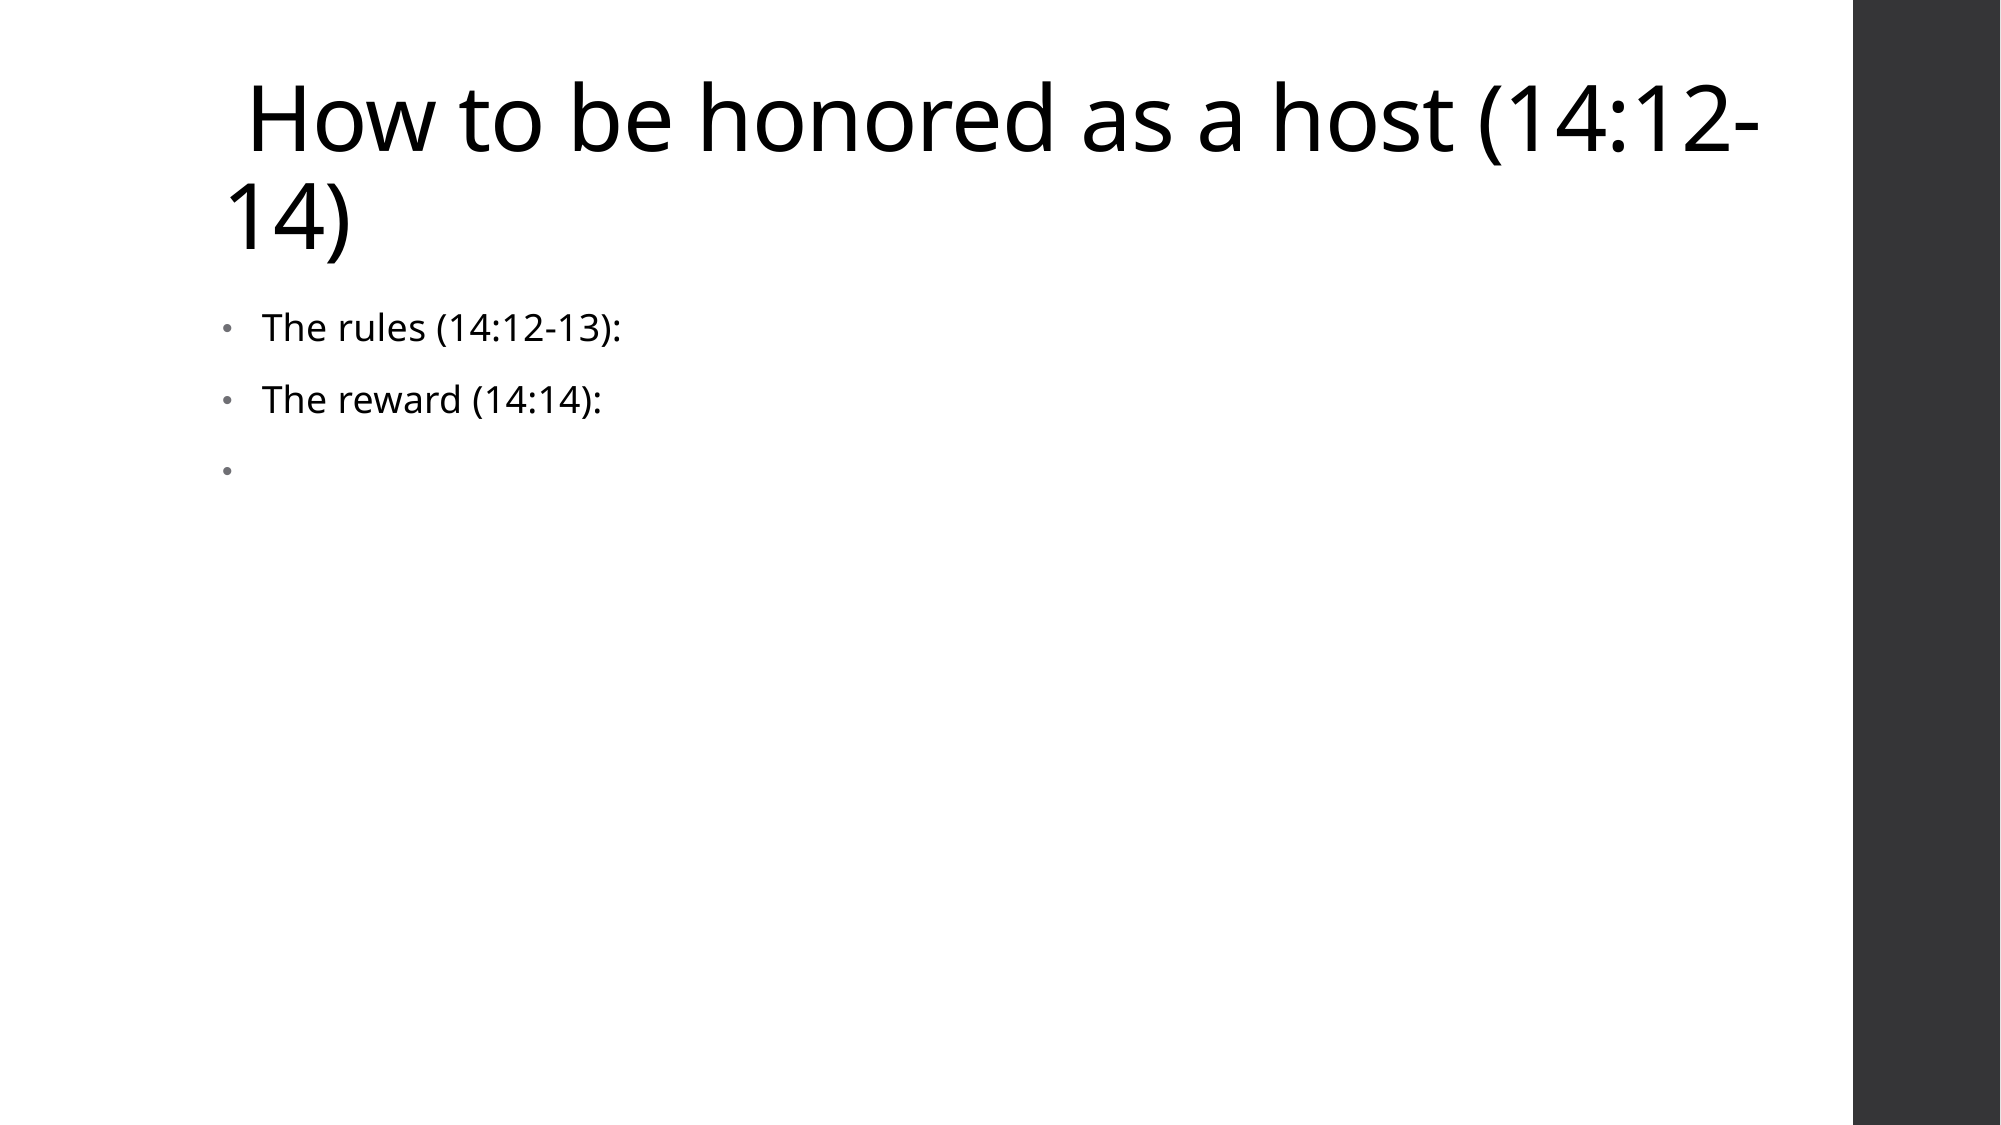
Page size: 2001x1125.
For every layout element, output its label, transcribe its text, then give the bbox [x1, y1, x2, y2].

list The rules (14:12-13): The reward (14:14): [206, 299, 1617, 1014]
title How to be honored as a host (14:12-14) [206, 60, 1797, 278]
